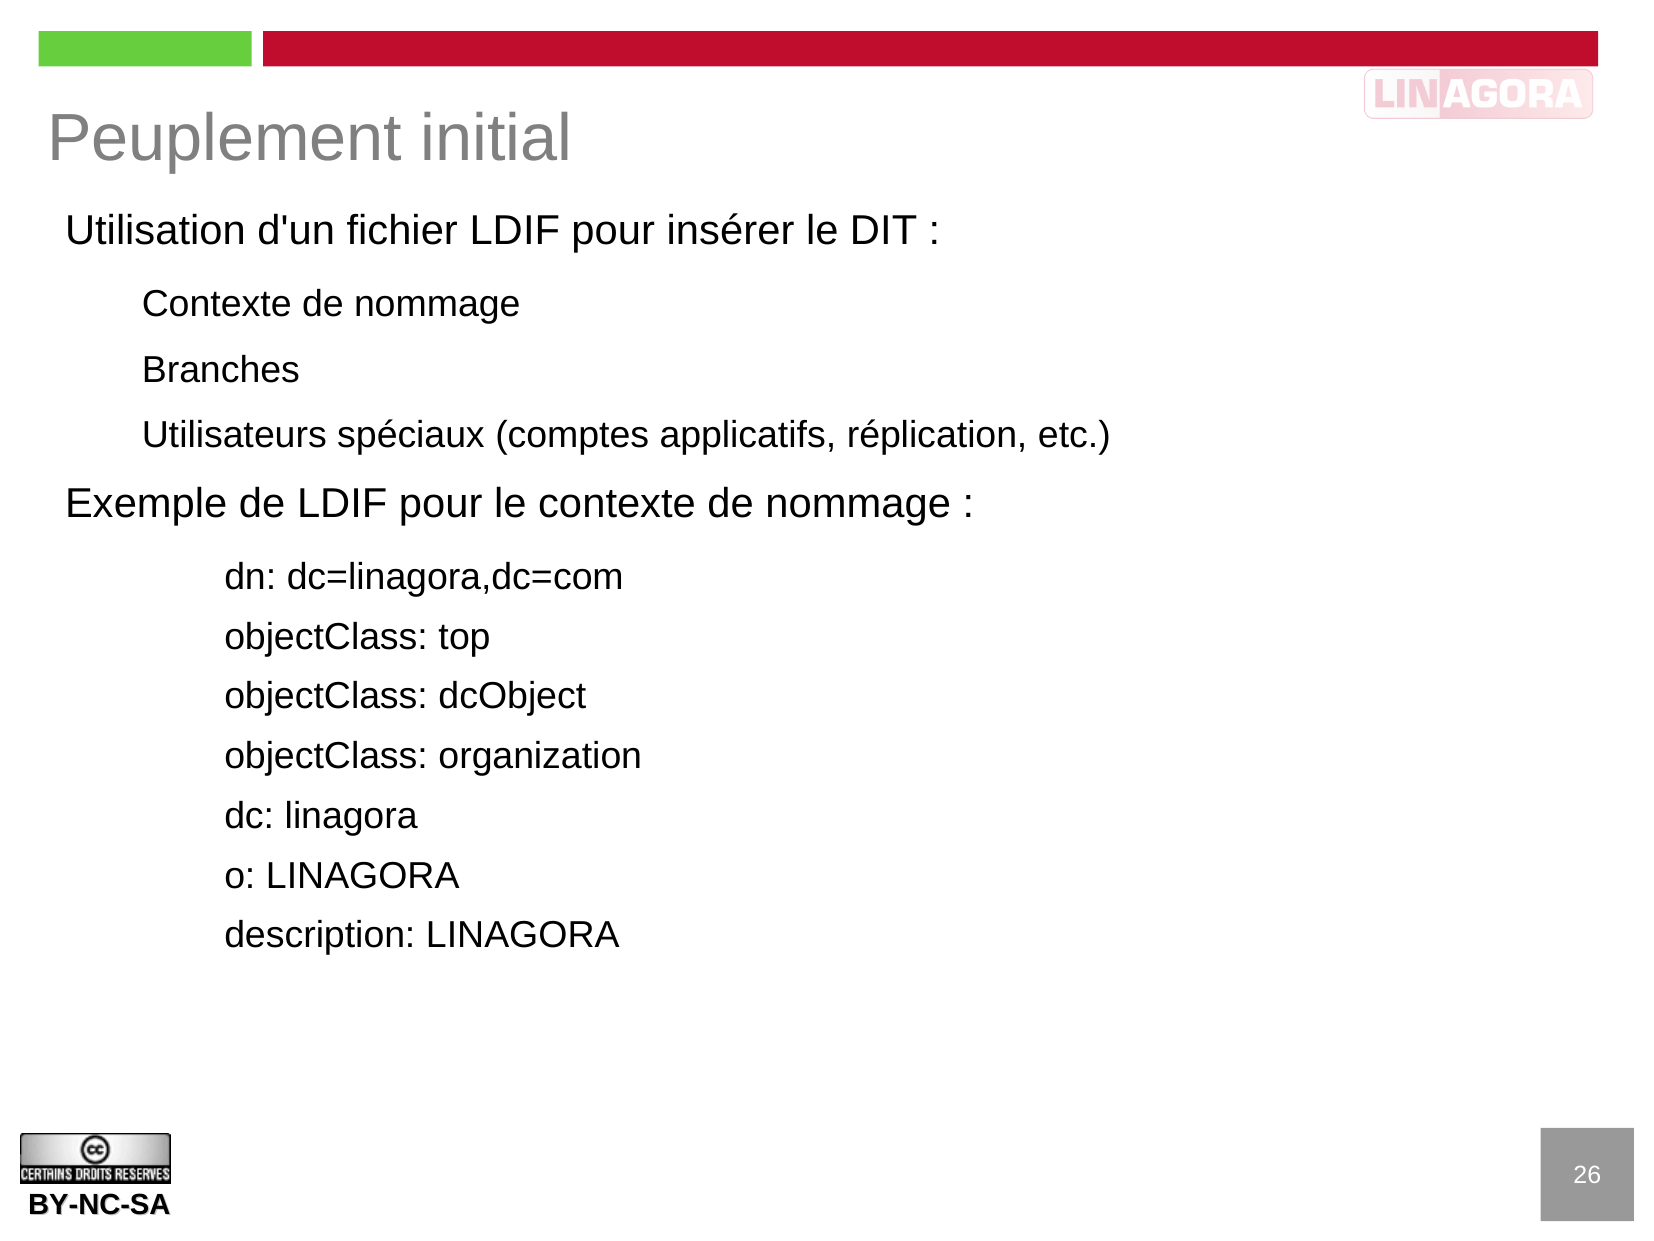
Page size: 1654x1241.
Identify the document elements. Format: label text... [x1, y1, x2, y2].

list Utilisation d'un fichier LDIF pour insérer le DIT : Contexte de nommage Branches Utilisateurs spéciaux (comptes applicatifs, réplication, etc.) Exemple de LDIF pour le contexte de nommage : dn: dc=linagora,dc=com objectClass: top objectClass: dcObject objectClass: organization dc: linagora o: LINAGORA description: LINAGORA [47, 206, 1625, 1093]
title Peuplement initial [47, 97, 1447, 178]
picture [20, 1133, 171, 1184]
